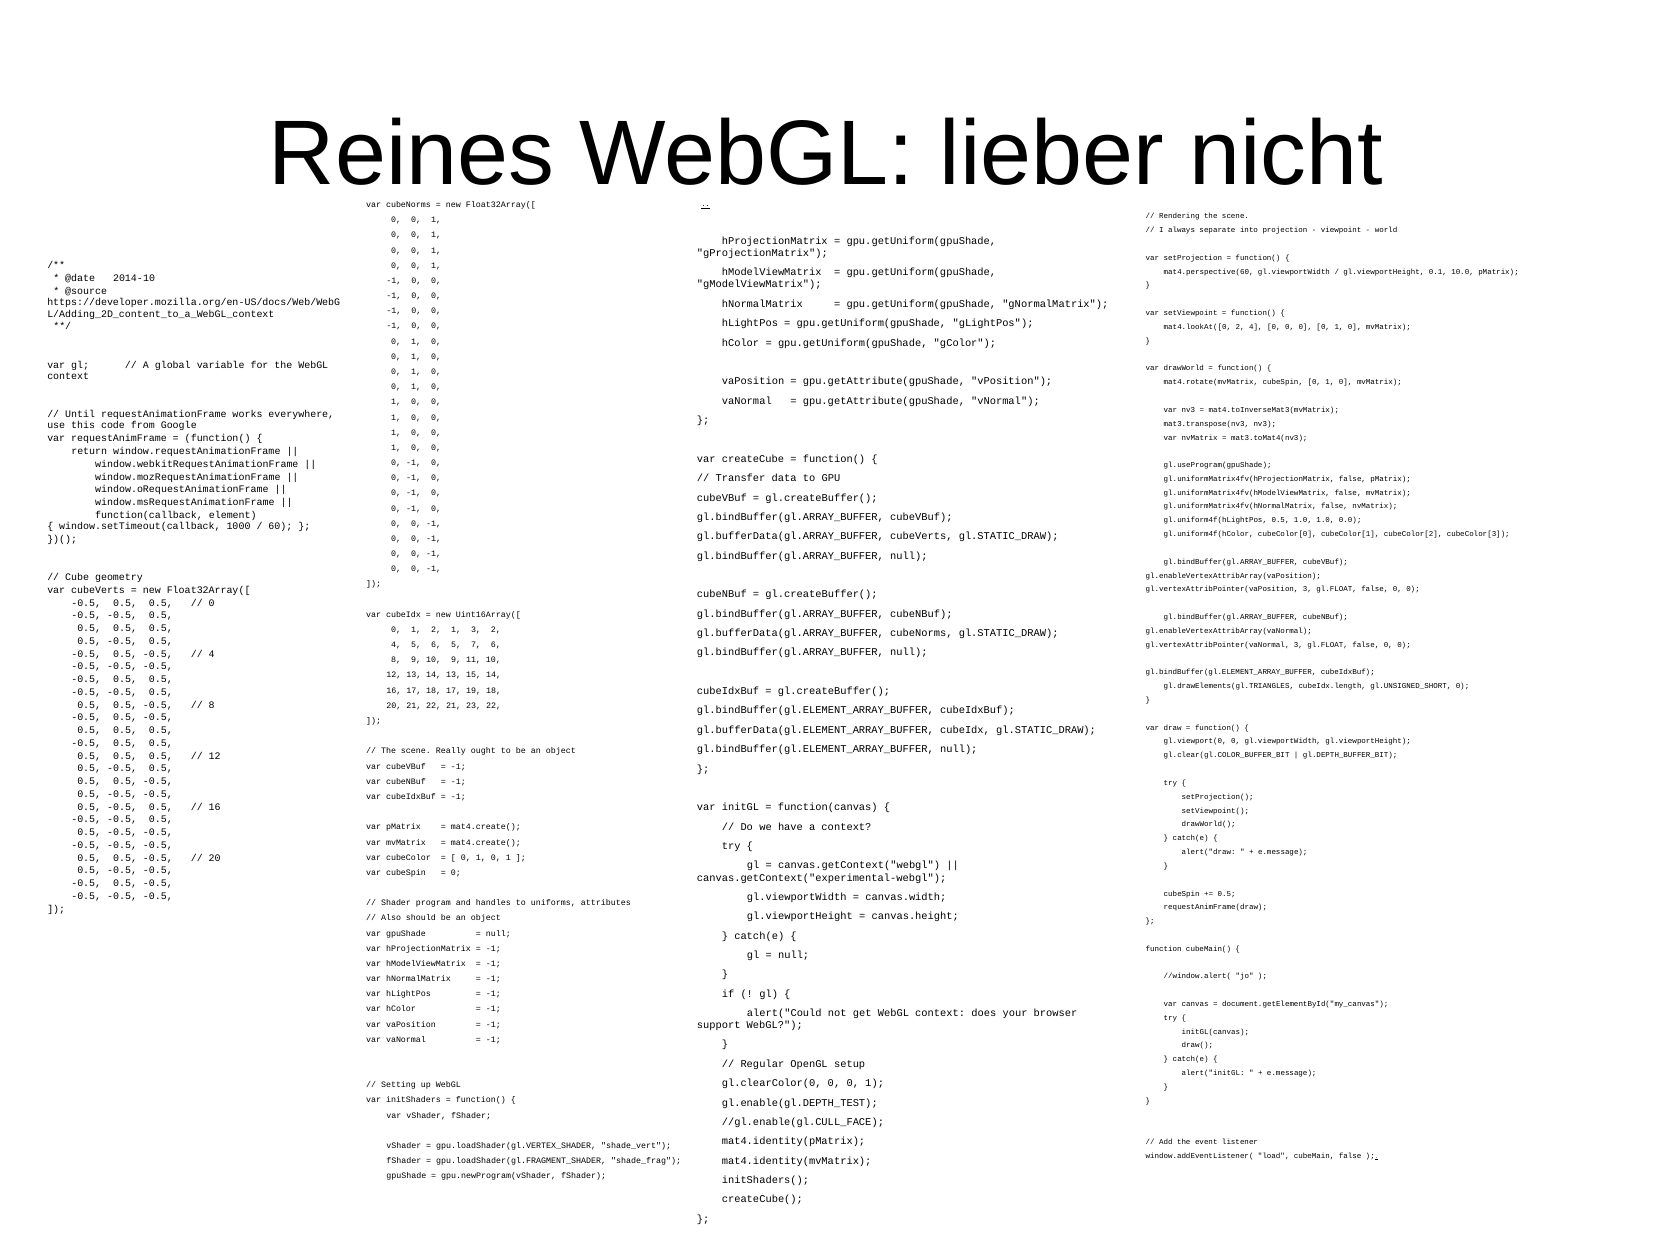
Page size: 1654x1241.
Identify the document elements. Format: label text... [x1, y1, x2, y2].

list /** * @date 2014-10 * @source https://developer.mozilla.org/en-US/docs/Web/WebGL/Adding_2D_content_to_a_WebGL_context **/ var gl; // A global variable for the WebGL context // Until requestAnimationFrame works everywhere, use this code from Google var requestAnimFrame = (function() { return window.requestAnimationFrame || window.webkitRequestAnimationFrame || window.mozRequestAnimationFrame || window.oRequestAnimationFrame || window.msRequestAnimationFrame || function(callback, element) { window.setTimeout(callback, 1000 / 60); }; })(); // Cube geometry var cubeVerts = new Float32Array([ -0.5, 0.5, 0.5, // 0 -0.5, -0.5, 0.5, 0.5, 0.5, 0.5, 0.5, -0.5, 0.5, -0.5, 0.5, -0.5, // 4 -0.5, -0.5, -0.5, -0.5, 0.5, 0.5, -0.5, -0.5, 0.5, 0.5, 0.5, -0.5, // 8 -0.5, 0.5, -0.5, 0.5, 0.5, 0.5, -0.5, 0.5, 0.5, 0.5, 0.5, 0.5, // 12 0.5, -0.5, 0.5, 0.5, 0.5, -0.5, 0.5, -0.5, -0.5, 0.5, -0.5, 0.5, // 16 -0.5, -0.5, 0.5, 0.5, -0.5, -0.5, -0.5, -0.5, -0.5, 0.5, 0.5, -0.5, // 20 0.5, -0.5, -0.5, -0.5, 0.5, -0.5, -0.5, -0.5, -0.5, ]); [47, 248, 343, 1111]
list .. hProjectionMatrix = gpu.getUniform(gpuShade, "gProjectionMatrix"); hModelViewMatrix = gpu.getUniform(gpuShade, "gModelViewMatrix"); hNormalMatrix = gpu.getUniform(gpuShade, "gNormalMatrix"); hLightPos = gpu.getUniform(gpuShade, "gLightPos"); hColor = gpu.getUniform(gpuShade, "gColor"); vaPosition = gpu.getAttribute(gpuShade, "vPosition"); vaNormal = gpu.getAttribute(gpuShade, "vNormal"); }; var createCube = function() { // Transfer data to GPU cubeVBuf = gl.createBuffer(); gl.bindBuffer(gl.ARRAY_BUFFER, cubeVBuf); gl.bufferData(gl.ARRAY_BUFFER, cubeVerts, gl.STATIC_DRAW); gl.bindBuffer(gl.ARRAY_BUFFER, null); cubeNBuf = gl.createBuffer(); gl.bindBuffer(gl.ARRAY_BUFFER, cubeNBuf); gl.bufferData(gl.ARRAY_BUFFER, cubeNorms, gl.STATIC_DRAW); gl.bindBuffer(gl.ARRAY_BUFFER, null); cubeIdxBuf = gl.createBuffer(); gl.bindBuffer(gl.ELEMENT_ARRAY_BUFFER, cubeIdxBuf); gl.bufferData(gl.ELEMENT_ARRAY_BUFFER, cubeIdx, gl.STATIC_DRAW); gl.bindBuffer(gl.ELEMENT_ARRAY_BUFFER, null); }; var initGL = function(canvas) { // Do we have a context? try { gl = canvas.getContext("webgl") || canvas.getContext("experimental-webgl"); gl.viewportWidth = canvas.width; gl.viewportHeight = canvas.height; } catch(e) { gl = null; } if (! gl) { alert("Could not get WebGL context: does your browser support WebGL?"); } // Regular OpenGL setup gl.clearColor(0, 0, 0, 1); gl.enable(gl.DEPTH_TEST); //gl.enable(gl.CULL_FACE); mat4.identity(pMatrix); mat4.identity(mvMatrix); initShaders(); createCube(); }; [696, 200, 1123, 1229]
title Reines WebGL: lieber nicht [82, 49, 1571, 257]
list var cubeNorms = new Float32Array([ 0, 0, 1, 0, 0, 1, 0, 0, 1, 0, 0, 1, -1, 0, 0, -1, 0, 0, -1, 0, 0, -1, 0, 0, 0, 1, 0, 0, 1, 0, 0, 1, 0, 0, 1, 0, 1, 0, 0, 1, 0, 0, 1, 0, 0, 1, 0, 0, 0, -1, 0, 0, -1, 0, 0, -1, 0, 0, -1, 0, 0, 0, -1, 0, 0, -1, 0, 0, -1, 0, 0, -1, ]); var cubeIdx = new Uint16Array([ 0, 1, 2, 1, 3, 2, 4, 5, 6, 5, 7, 6, 8, 9, 10, 9, 11, 10, 12, 13, 14, 13, 15, 14, 16, 17, 18, 17, 19, 18, 20, 21, 22, 21, 23, 22, ]); // The scene. Really ought to be an object var cubeVBuf = -1; var cubeNBuf = -1; var cubeIdxBuf = -1; var pMatrix = mat4.create(); var mvMatrix = mat4.create(); var cubeColor = [ 0, 1, 0, 1 ]; var cubeSpin = 0; // Shader program and handles to uniforms, attributes // Also should be an object var gpuShade = null; var hProjectionMatrix = -1; var hModelViewMatrix = -1; var hNormalMatrix = -1; var hLightPos = -1; var hColor = -1; var vaPosition = -1; var vaNormal = -1; // Setting up WebGL var initShaders = function() { var vShader, fShader; vShader = gpu.loadShader(gl.VERTEX_SHADER, "shade_vert"); fShader = gpu.loadShader(gl.FRAGMENT_SHADER, "shade_frag"); gpuShade = gpu.newProgram(vShader, fShader); [366, 200, 696, 1193]
list // Rendering the scene. // I always separate into projection - viewpoint - world var setProjection = function() { mat4.perspective(60, gl.viewportWidth / gl.viewportHeight, 0.1, 10.0, pMatrix); } var setViewpoint = function() { mat4.lookAt([0, 2, 4], [0, 0, 0], [0, 1, 0], mvMatrix); } var drawWorld = function() { mat4.rotate(mvMatrix, cubeSpin, [0, 1, 0], mvMatrix); var nv3 = mat4.toInverseMat3(mvMatrix); mat3.transpose(nv3, nv3); var nvMatrix = mat3.toMat4(nv3); gl.useProgram(gpuShade); gl.uniformMatrix4fv(hProjectionMatrix, false, pMatrix); gl.uniformMatrix4fv(hModelViewMatrix, false, mvMatrix); gl.uniformMatrix4fv(hNormalMatrix, false, nvMatrix); gl.uniform4f(hLightPos, 0.5, 1.0, 1.0, 0.0); gl.uniform4f(hColor, cubeColor[0], cubeColor[1], cubeColor[2], cubeColor[3]); gl.bindBuffer(gl.ARRAY_BUFFER, cubeVBuf); gl.enableVertexAttribArray(vaPosition); gl.vertexAttribPointer(vaPosition, 3, gl.FLOAT, false, 0, 0); gl.bindBuffer(gl.ARRAY_BUFFER, cubeNBuf); gl.enableVertexAttribArray(vaNormal); gl.vertexAttribPointer(vaNormal, 3, gl.FLOAT, false, 0, 0); gl.bindBuffer(gl.ELEMENT_ARRAY_BUFFER, cubeIdxBuf); gl.drawElements(gl.TRIANGLES, cubeIdx.length, gl.UNSIGNED_SHORT, 0); } var draw = function() { gl.viewport(0, 0, gl.viewportWidth, gl.viewportHeight); gl.clear(gl.COLOR_BUFFER_BIT | gl.DEPTH_BUFFER_BIT); try { setProjection(); setViewpoint(); drawWorld(); } catch(e) { alert("draw: " + e.message); } cubeSpin += 0.5; requestAnimFrame(draw); }; function cubeMain() { //window.alert( "jo" ); var canvas = document.getElementById("my_canvas"); try { initGL(canvas); draw(); } catch(e) { alert("initGL: " + e.message); } } // Add the event listener window.addEventListener( "load", cubeMain, false );. [1145, 212, 1572, 1205]
